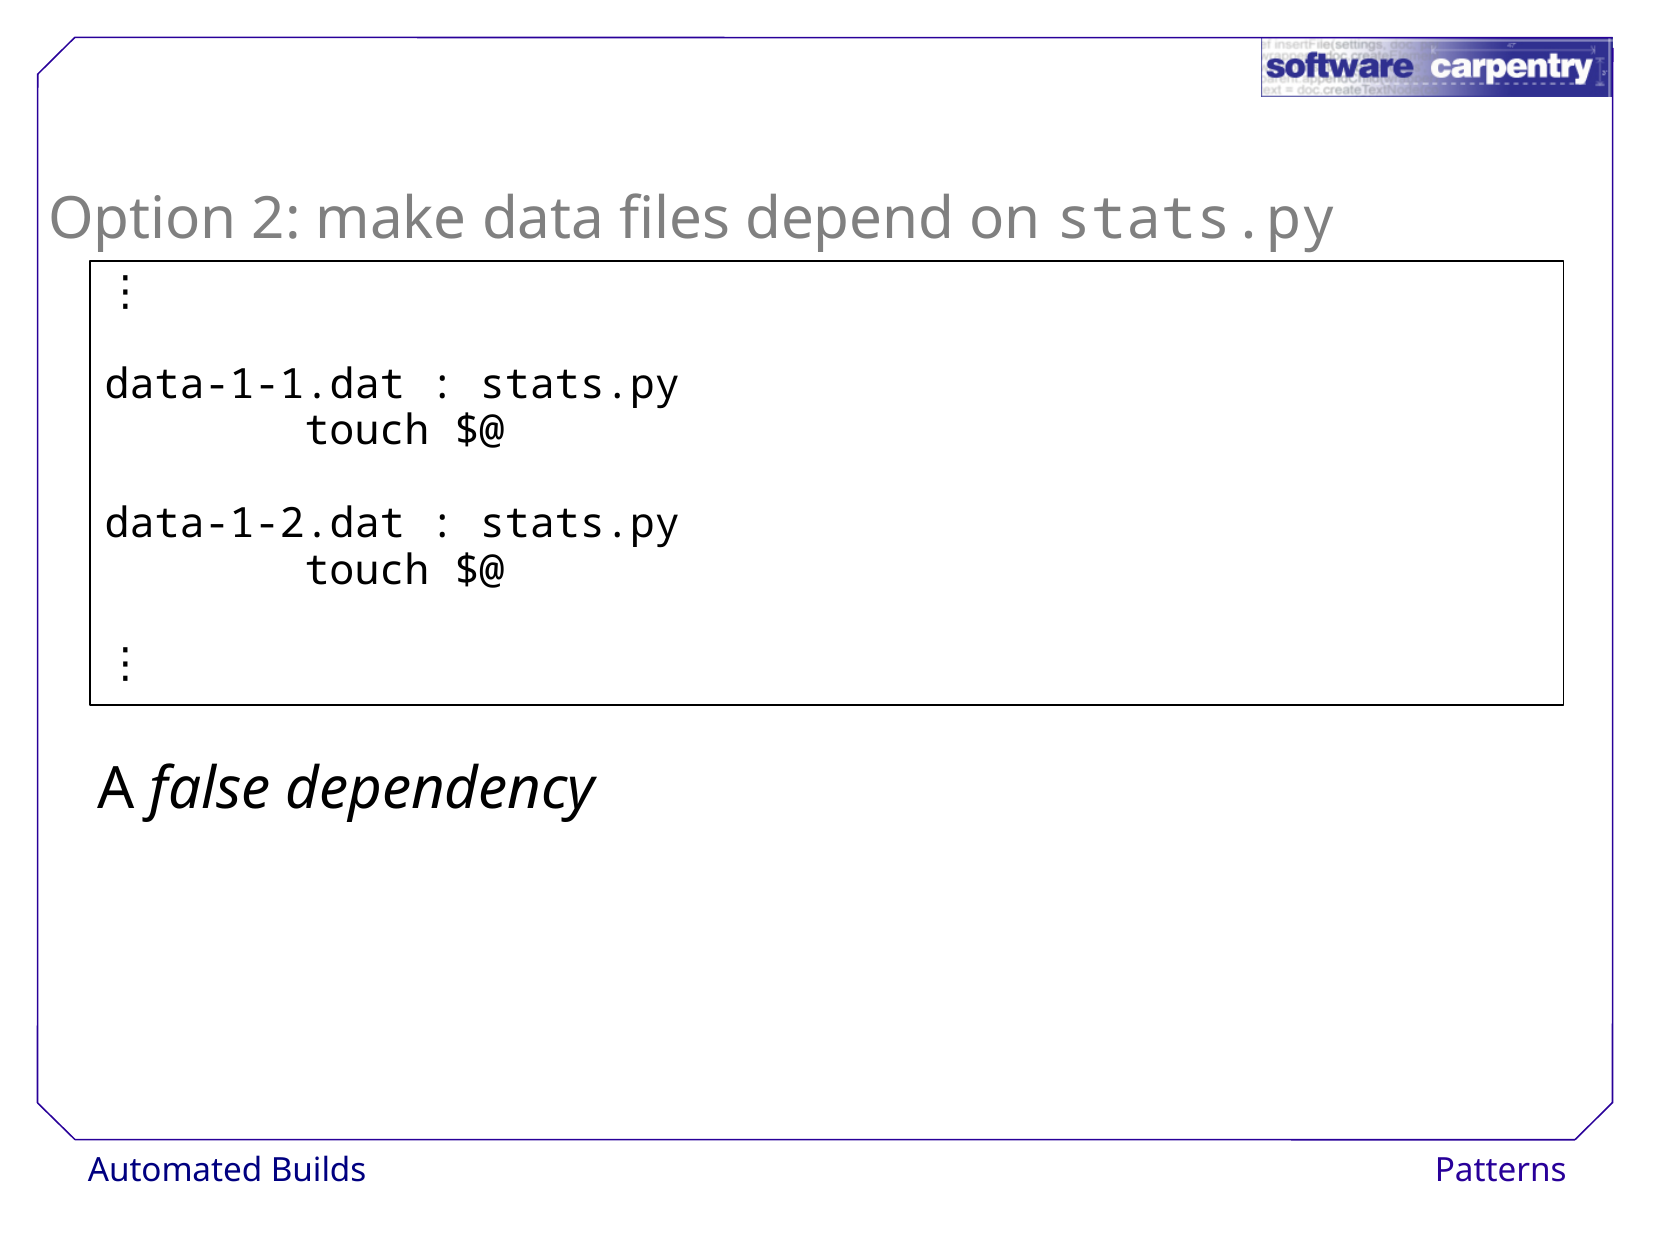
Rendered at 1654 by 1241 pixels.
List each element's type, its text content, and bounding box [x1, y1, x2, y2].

text_box ⋮ data-1-1.dat : stats.py touch $@ data-1-2.dat : stats.py touch $@ ⋮ [89, 260, 1564, 706]
picture [1261, 39, 1613, 97]
text_box A false dependency [82, 707, 761, 828]
text_box Option 2: make data files depend on stats.py [33, 138, 1502, 259]
